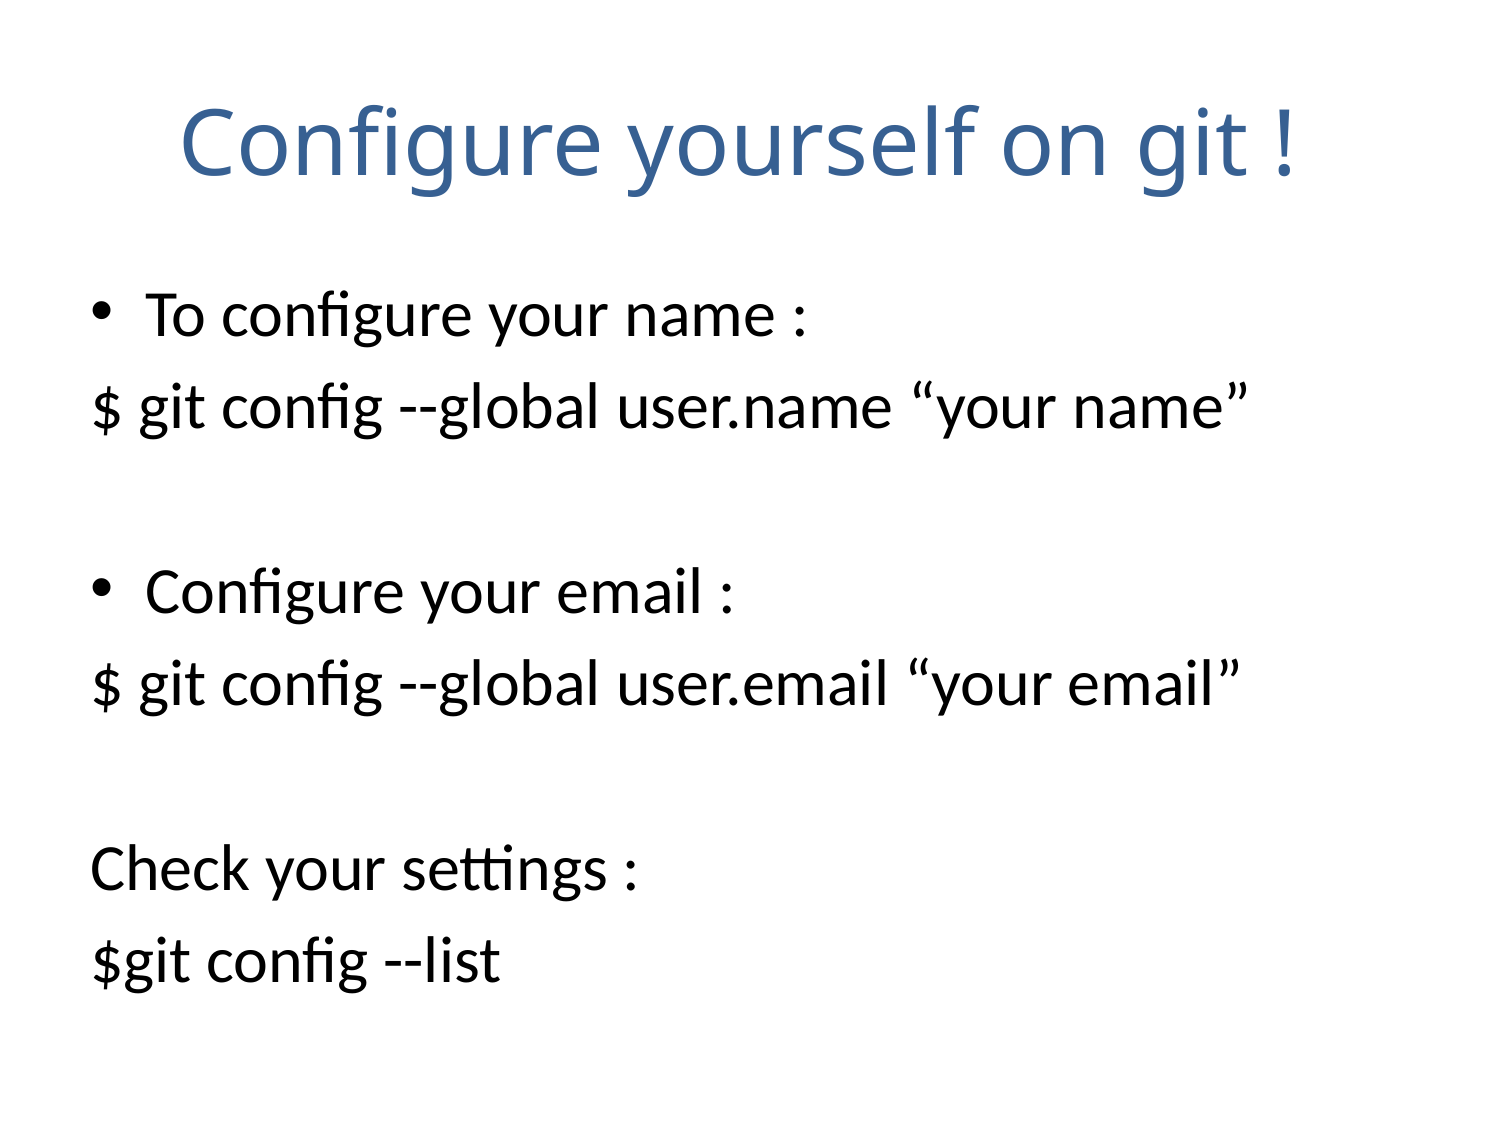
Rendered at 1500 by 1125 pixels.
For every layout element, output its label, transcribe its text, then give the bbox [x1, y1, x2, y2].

list To configure your name : $ git config --global user.name “your name” Configure your email : $ git config --global user.email “your email” Check your settings : $git config --list [75, 262, 1425, 1005]
title Configure yourself on git ! [75, 45, 1425, 233]
